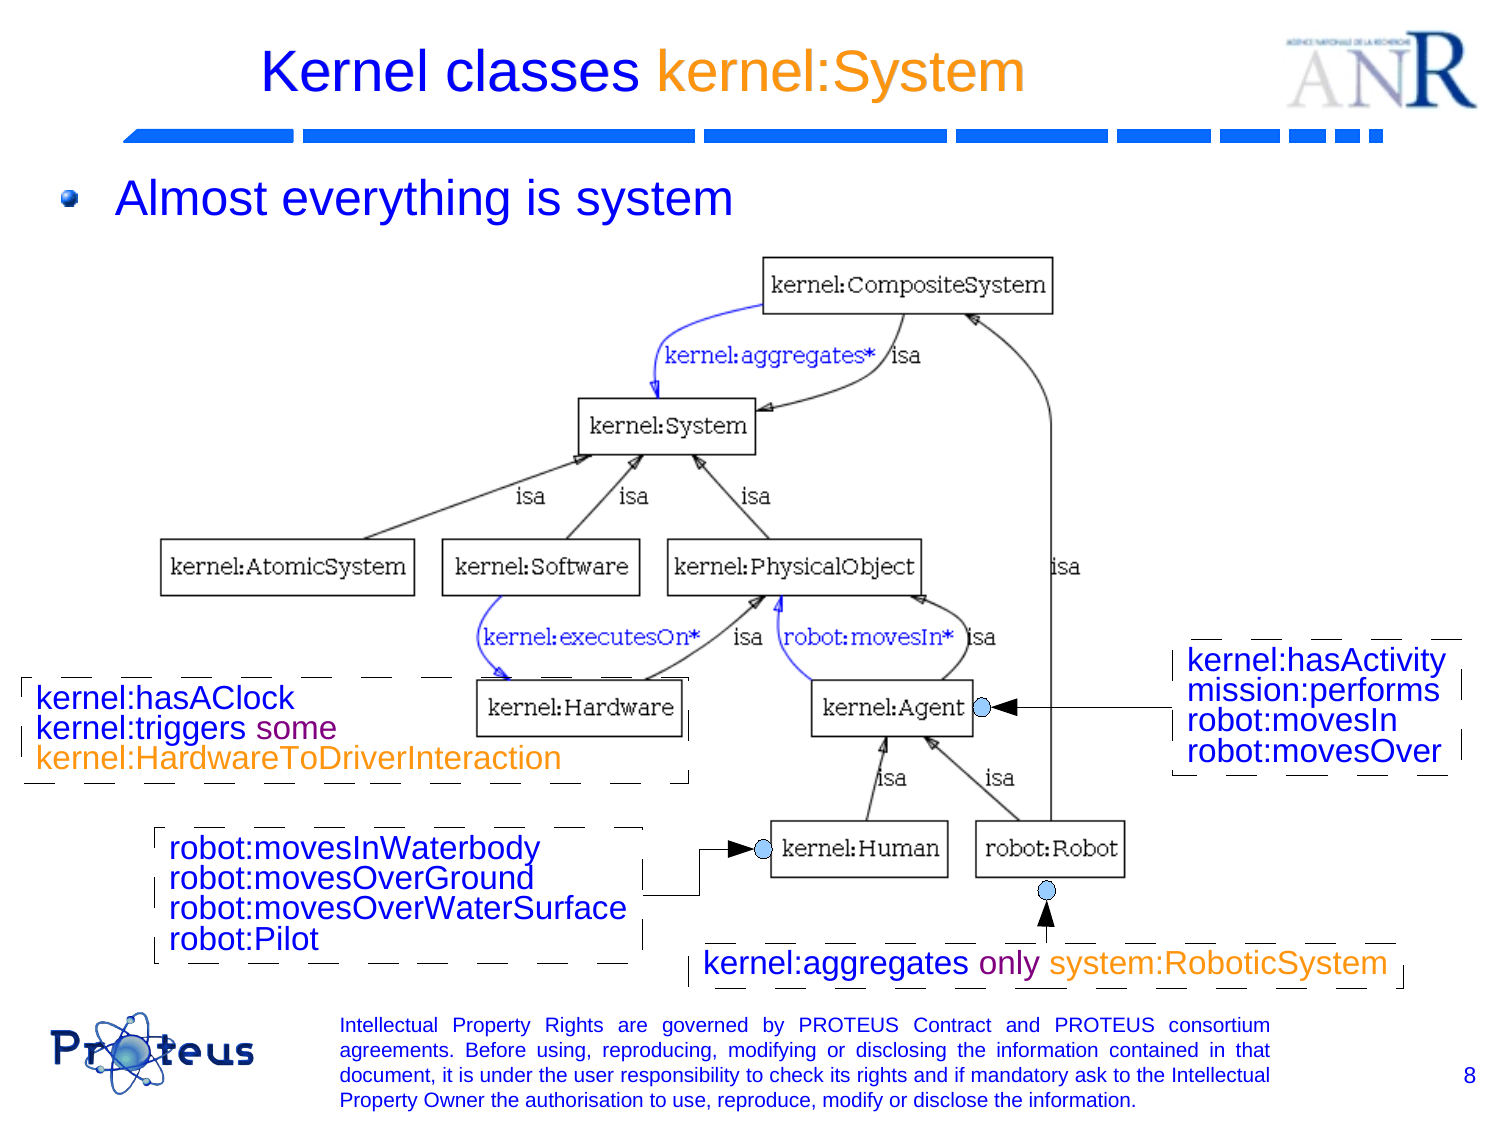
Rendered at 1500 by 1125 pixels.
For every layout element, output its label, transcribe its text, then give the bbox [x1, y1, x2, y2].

list Almost everything is system [43, 170, 1032, 253]
text_box [1037, 880, 1056, 900]
picture [1281, 27, 1484, 115]
text_box kernel:hasActivity mission:performs robot:movesIn robot:movesOver [1172, 639, 1462, 776]
picture [35, 1003, 272, 1101]
text_box kernel:aggregates only system:RoboticSystem [688, 943, 1404, 989]
text_box kernel:hasAClock kernel:triggers some kernel:HardwareToDriverInteraction [21, 677, 689, 784]
picture [126, 221, 1146, 905]
text_box robot:movesInWaterbody robot:movesOverGround robot:movesOverWaterSurface robot:Pilot [154, 827, 642, 964]
text_box [972, 697, 991, 717]
title Kernel classes kernel:System [23, 11, 1264, 130]
text_box [754, 839, 773, 859]
